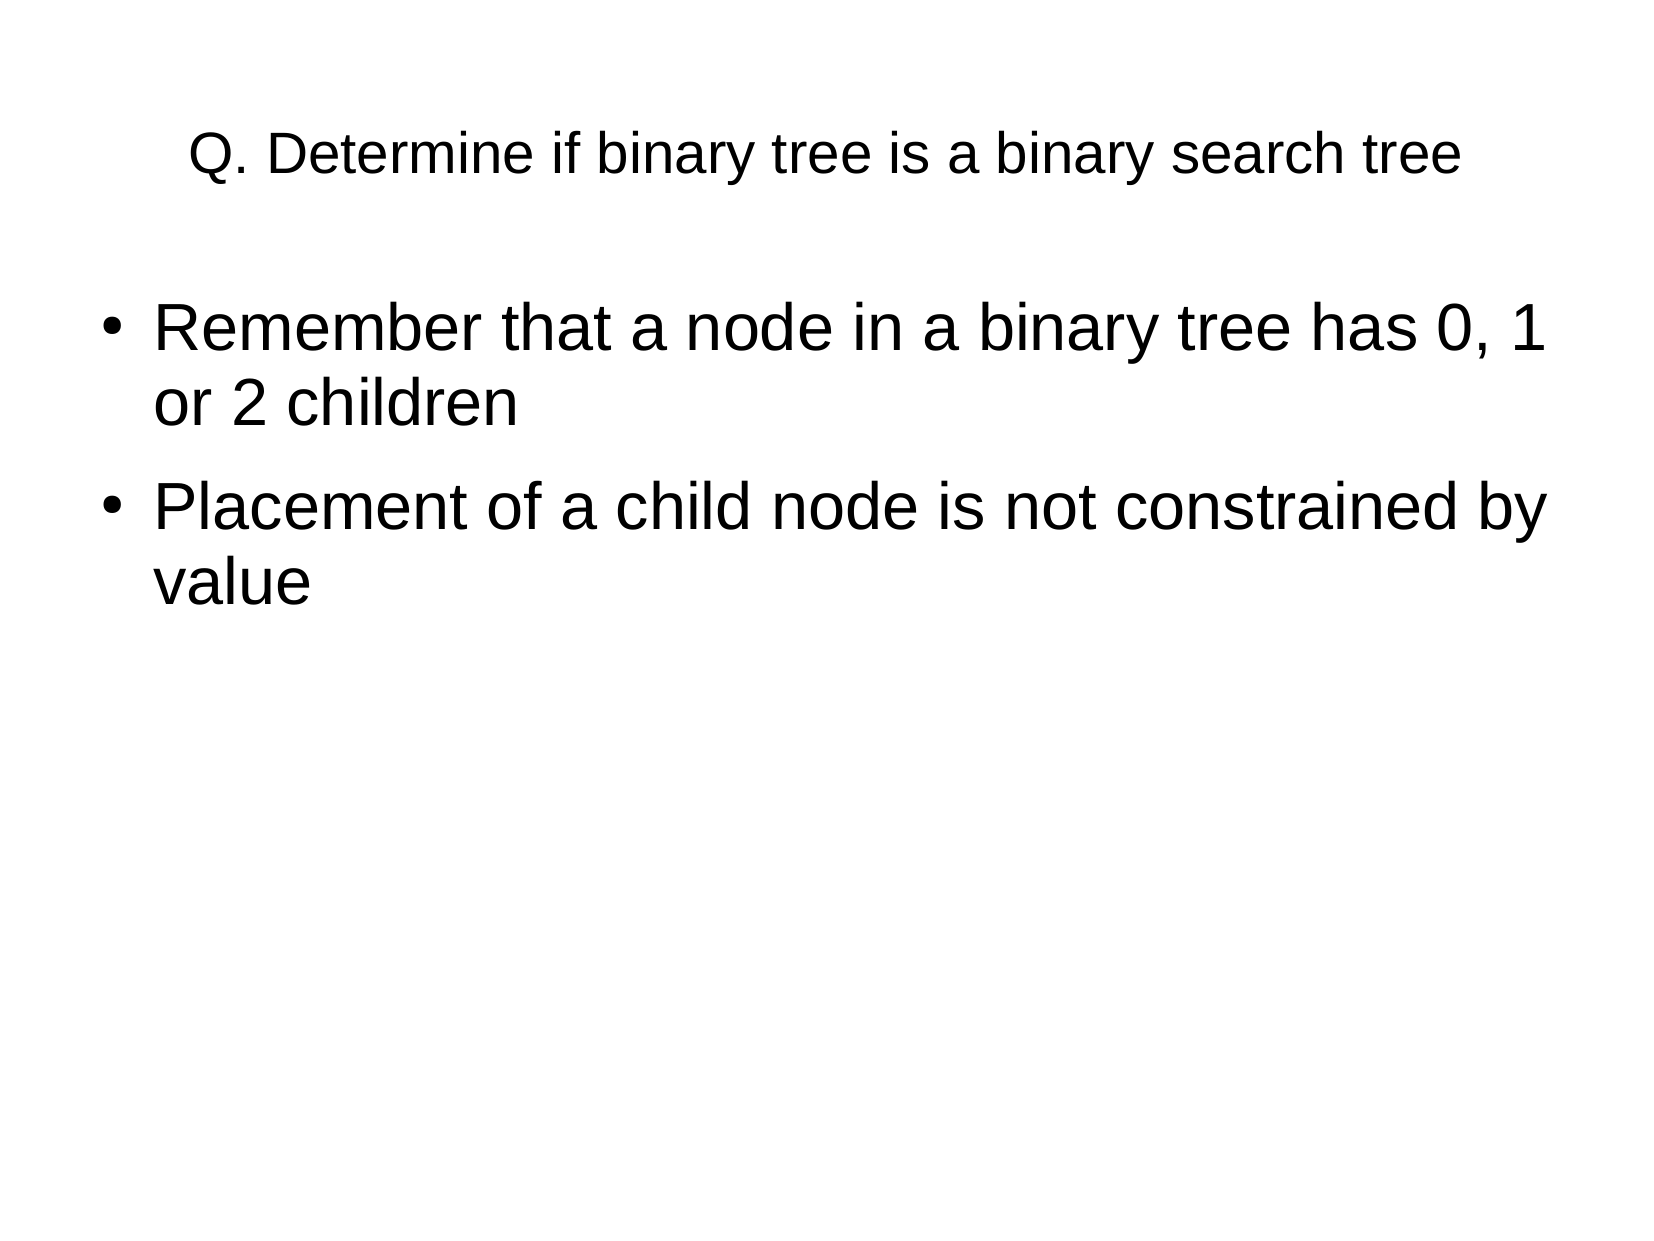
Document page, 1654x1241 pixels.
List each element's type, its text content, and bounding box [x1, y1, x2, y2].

list Remember that a node in a binary tree has 0, 1 or 2 children Placement of a child node is not constrained by value [82, 290, 1571, 1010]
title Q. Determine if binary tree is a binary search tree [82, 49, 1571, 257]
